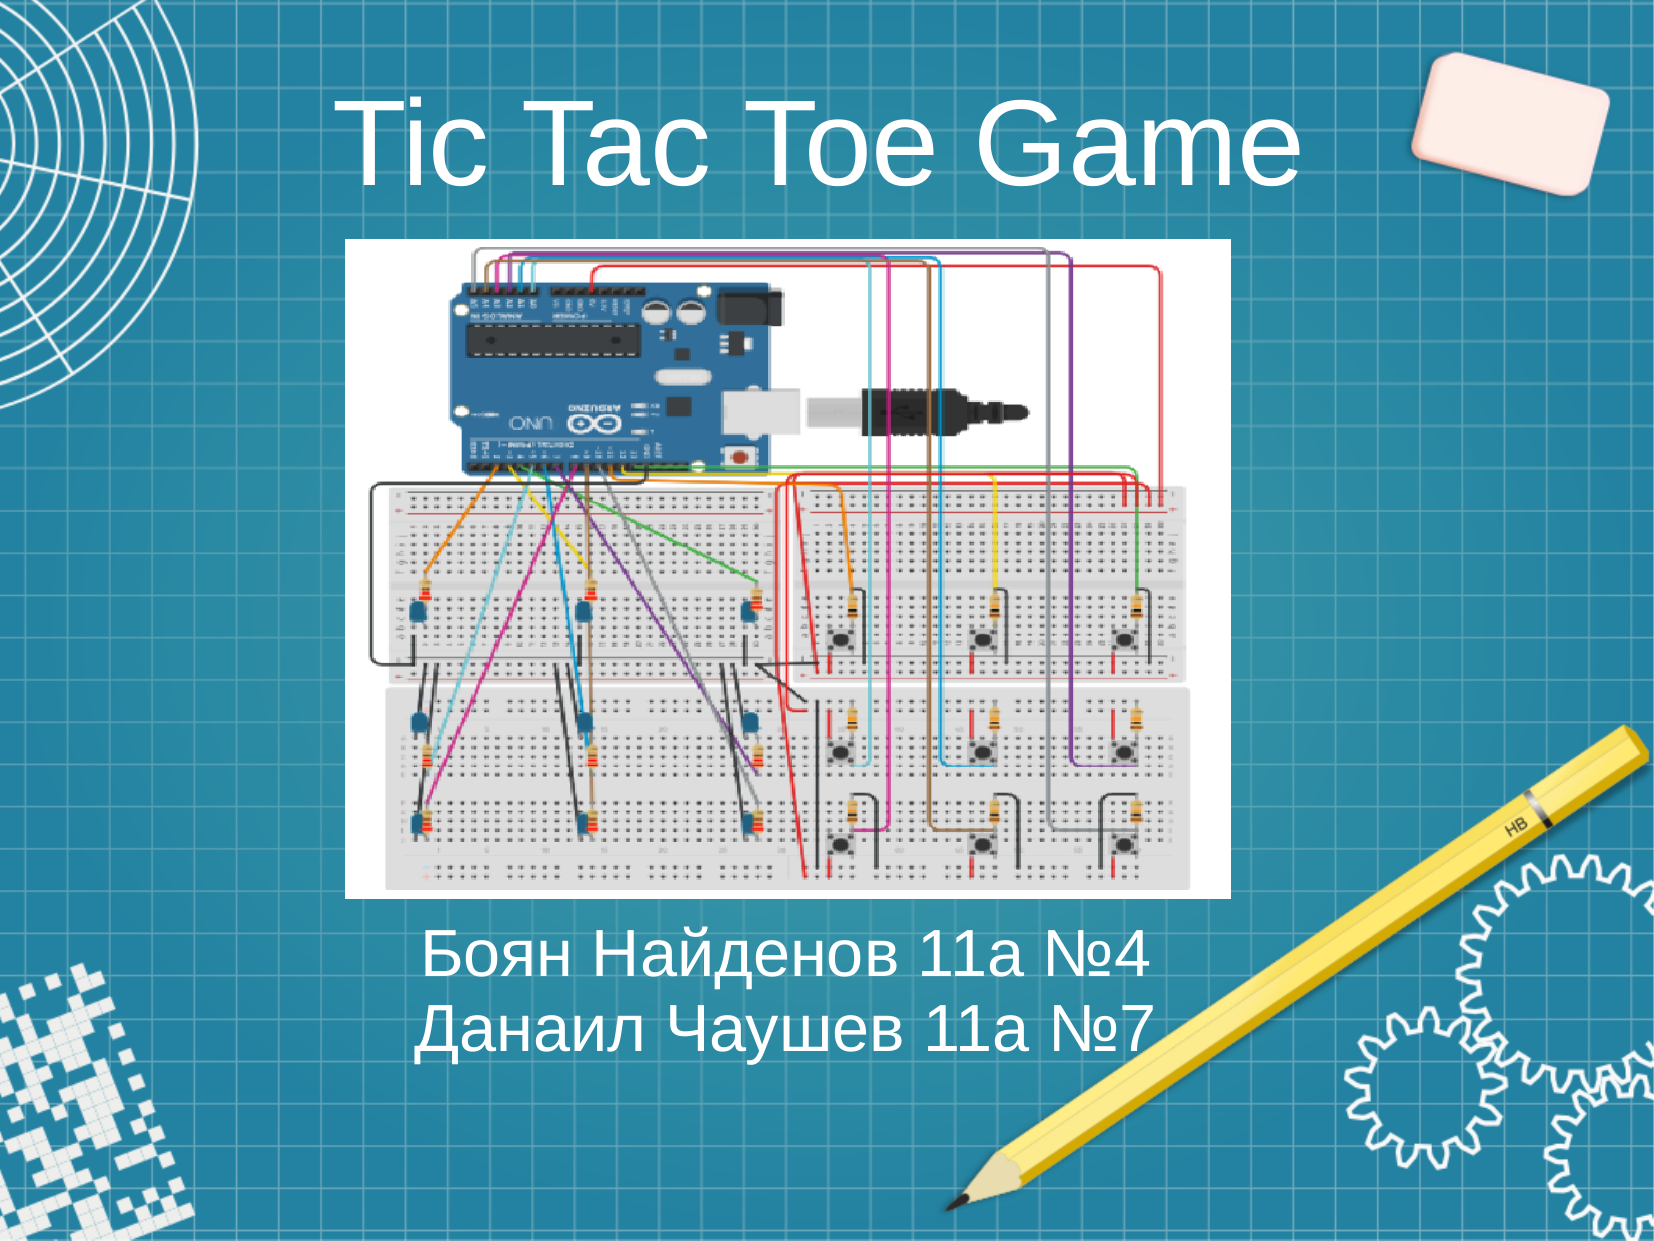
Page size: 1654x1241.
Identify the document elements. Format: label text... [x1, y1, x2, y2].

title Tic Tac Toe Game [75, 1, 1564, 286]
picture [0, 0, 1654, 1241]
subtitle Боян Найденов 11а №4 Данаил Чаушев 11а №7 [41, 810, 1531, 1173]
